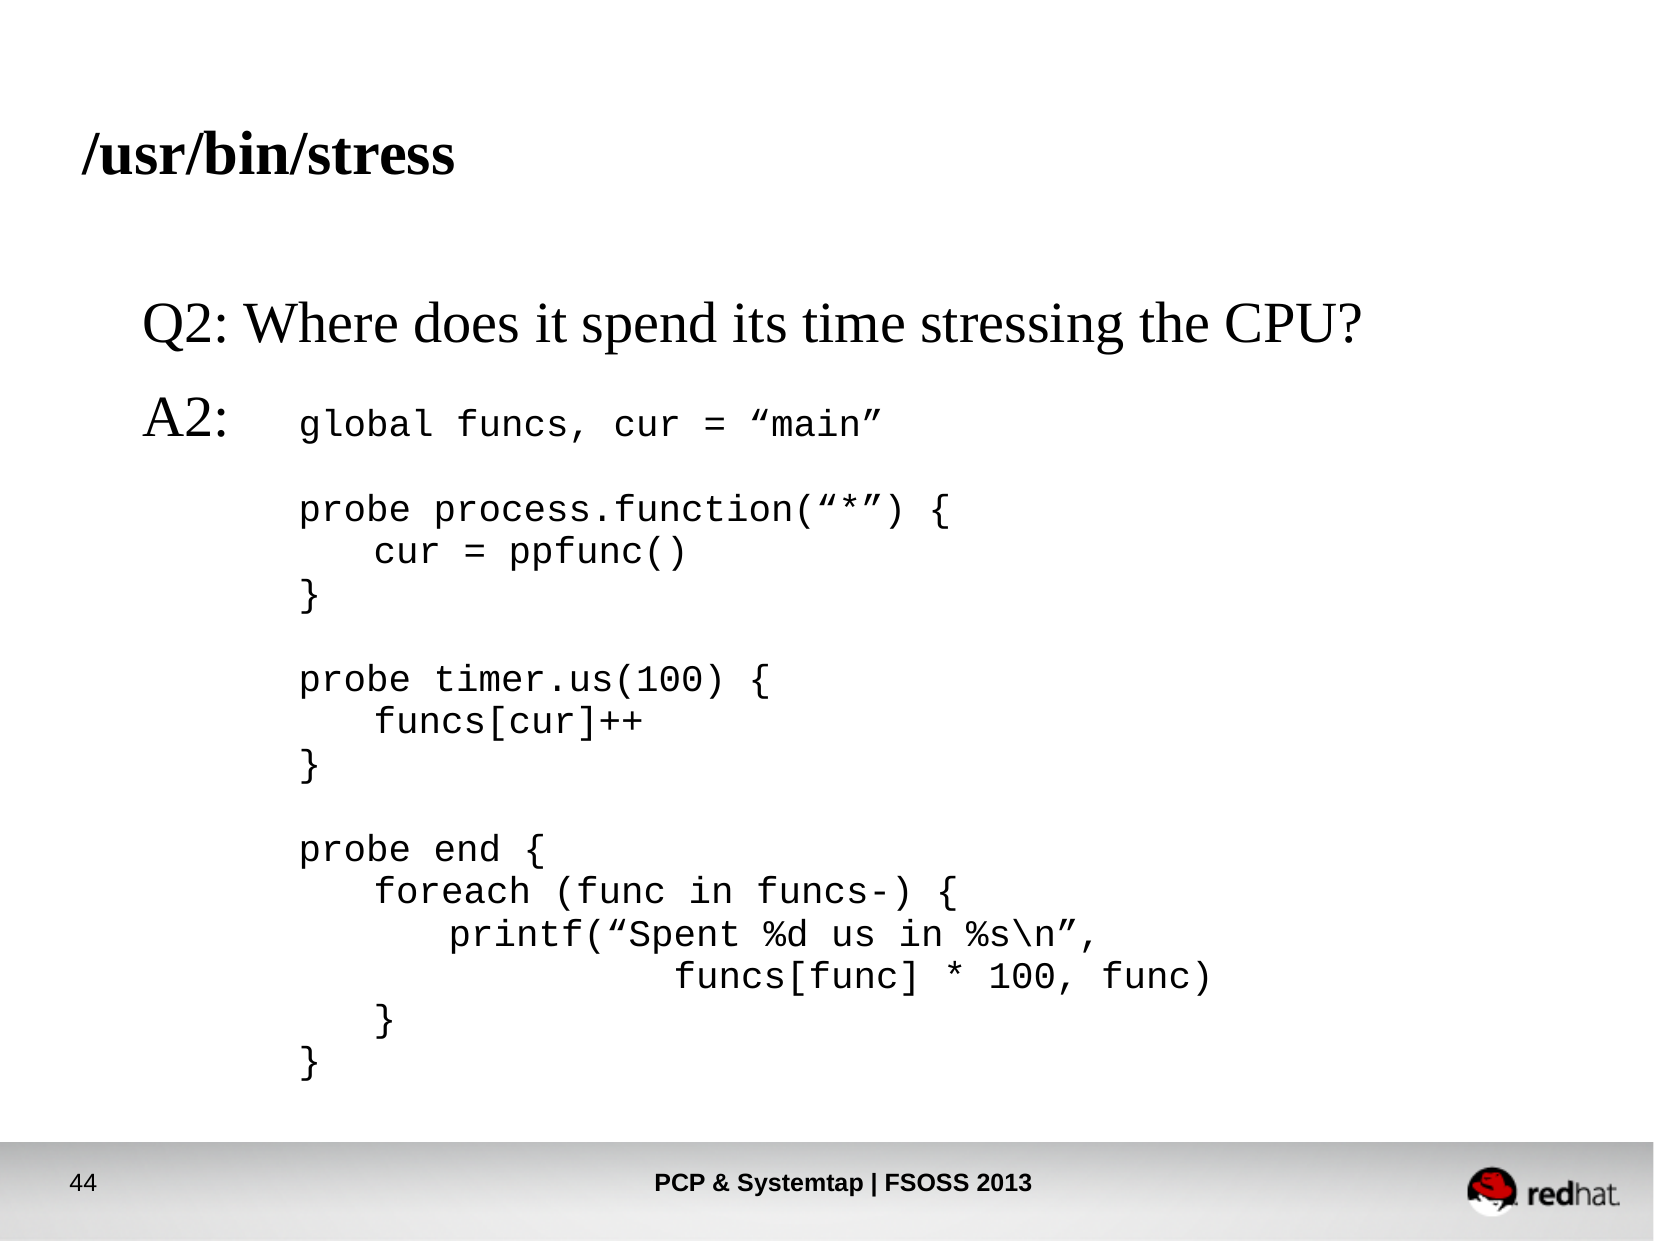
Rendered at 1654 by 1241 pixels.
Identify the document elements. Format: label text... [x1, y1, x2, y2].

list Q2: Where does it spend its time stressing the CPU? A2: [82, 290, 1538, 1094]
picture [0, 1142, 1654, 1241]
text_box global funcs, cur = “main” probe process.function(“*”) { cur = ppfunc() } probe timer.us(100) { funcs[cur]++ } probe end { foreach (func in funcs-) { printf(“Spent %d us in %s\n”, funcs[func] * 100, func) } } [283, 397, 1544, 1093]
title /usr/bin/stress [82, 49, 1571, 257]
